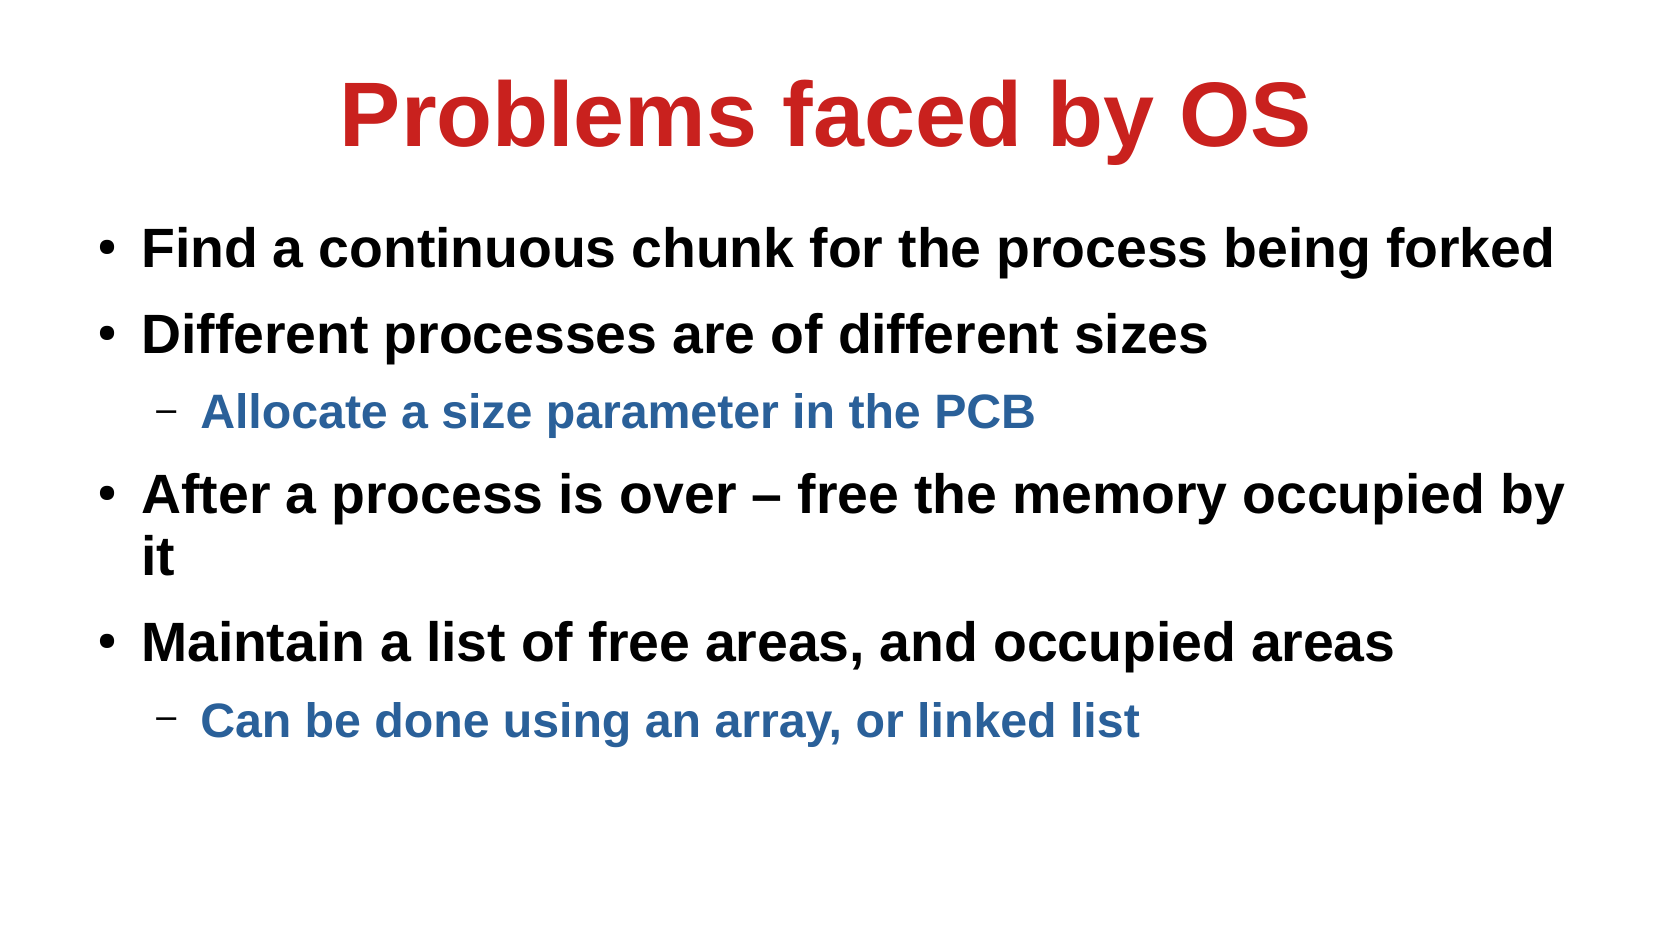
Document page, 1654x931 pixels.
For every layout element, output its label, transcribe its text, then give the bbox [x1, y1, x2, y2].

list Find a continuous chunk for the process being forked Different processes are of different sizes Allocate a size parameter in the PCB After a process is over – free the memory occupied by it Maintain a list of free areas, and occupied areas Can be done using an array, or linked list [82, 217, 1571, 758]
title Problems faced by OS [82, 37, 1571, 193]
